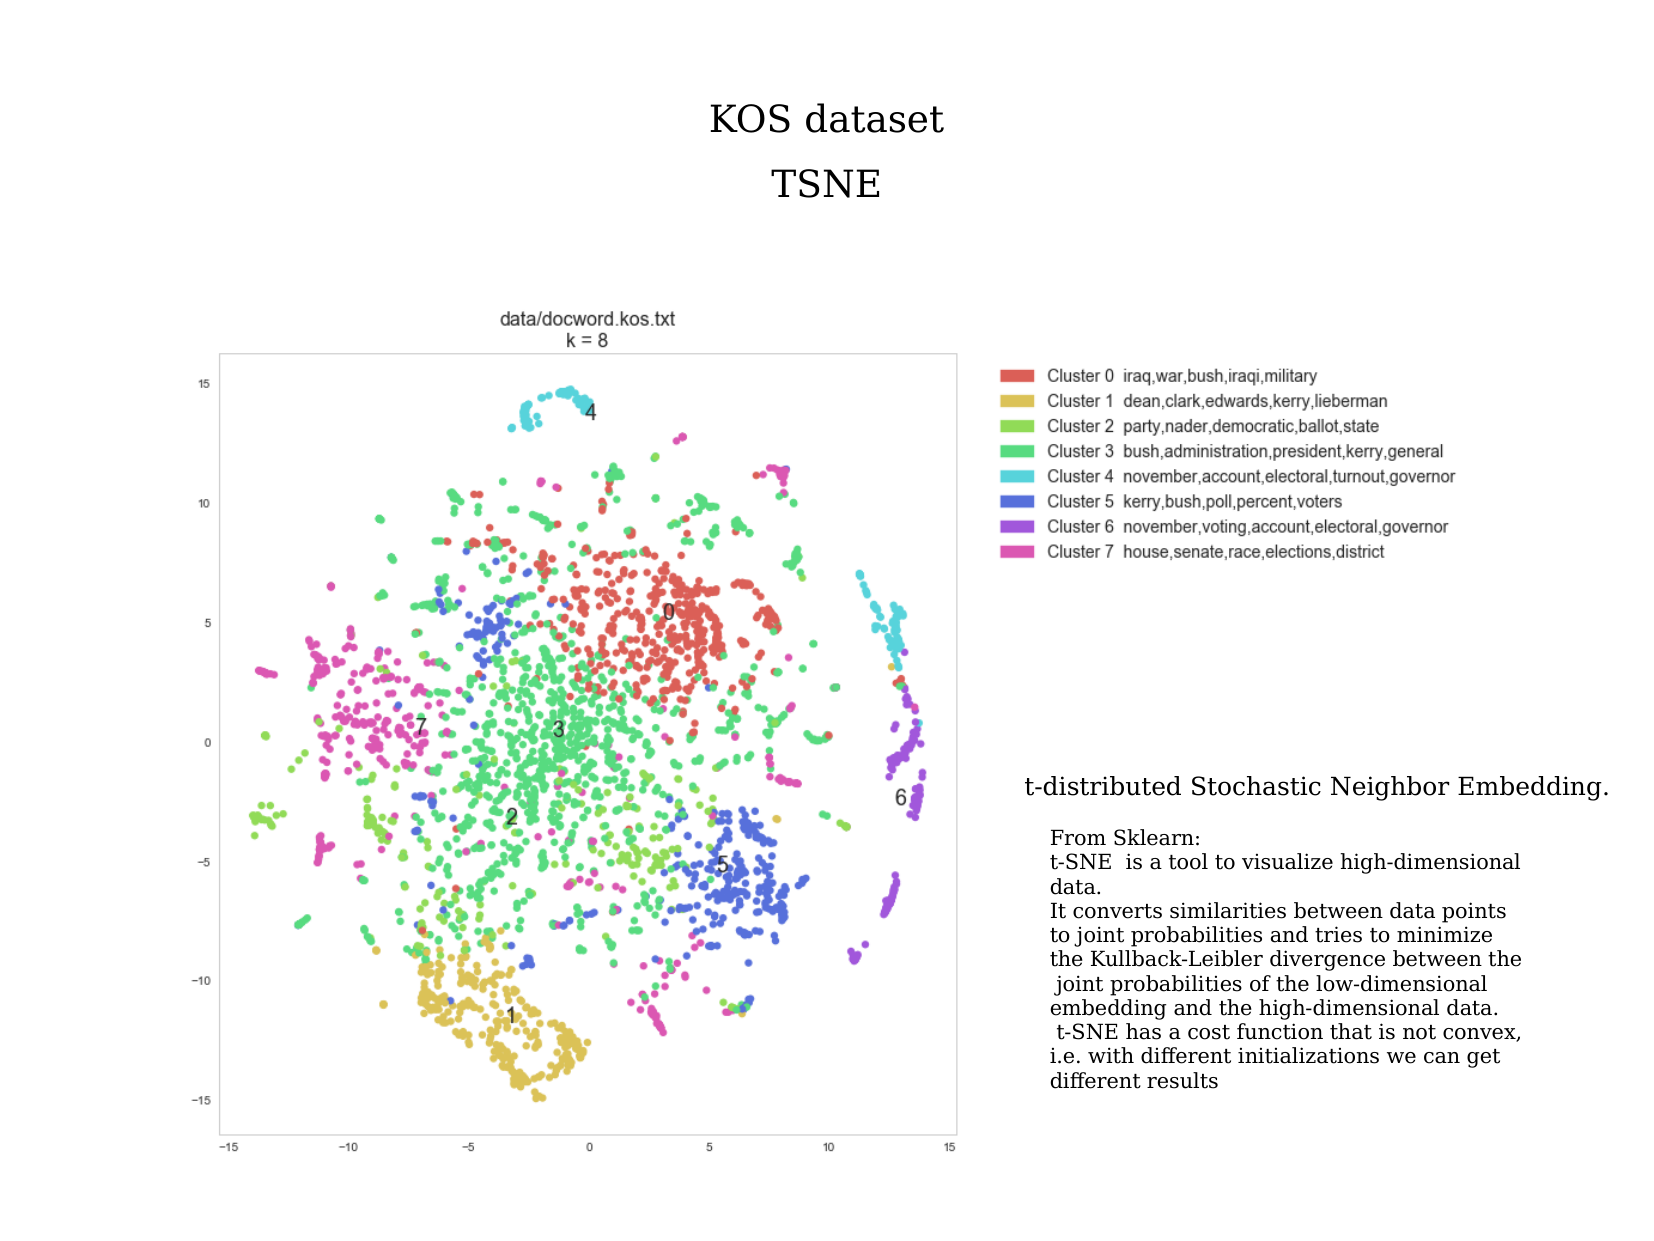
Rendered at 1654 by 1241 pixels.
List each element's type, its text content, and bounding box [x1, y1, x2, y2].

text_box t-distributed Stochastic Neighbor Embedding. [1009, 765, 1626, 810]
text_box TSNE [756, 154, 898, 214]
text_box From Sklearn: t-SNE is a tool to visualize high-dimensional data. It converts similarities between data points to joint probabilities and tries to minimize the Kullback-Leibler divergence between the joint probabilities of the low-dimensional embedding and the high-dimensional data. t-SNE has a cost function that is not convex, i.e. with different initializations we can get different results [1035, 818, 1546, 1101]
picture [182, 303, 1471, 1162]
text_box KOS dataset [694, 90, 960, 149]
